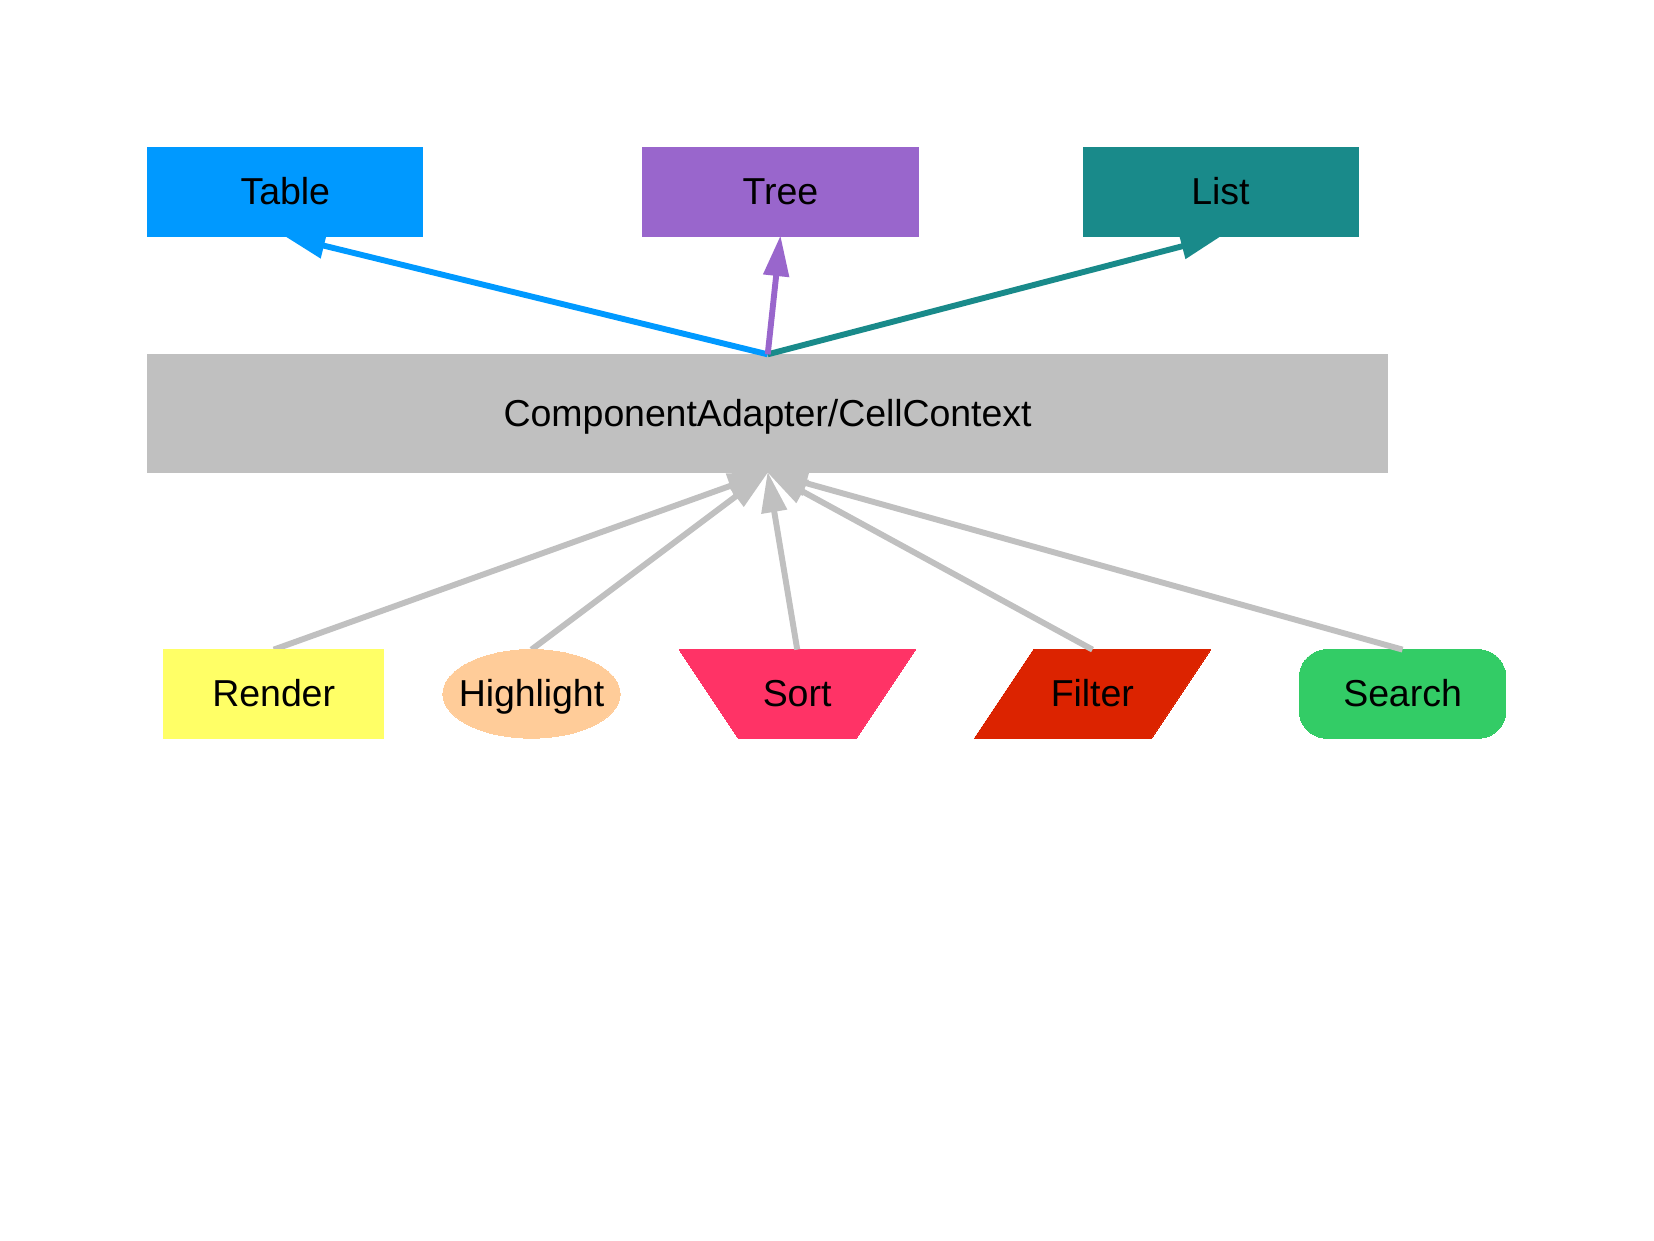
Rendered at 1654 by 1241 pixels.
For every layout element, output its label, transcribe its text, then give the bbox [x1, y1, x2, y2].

text_box Highlight [442, 649, 621, 739]
text_box Render [163, 649, 384, 739]
text_box Tree [642, 147, 919, 237]
text_box List [1083, 147, 1359, 237]
text_box Search [1299, 649, 1506, 739]
text_box Sort [679, 649, 916, 739]
text_box Filter [974, 649, 1211, 739]
text_box ComponentAdapter/CellContext [147, 354, 1388, 473]
text_box Table [147, 147, 423, 237]
